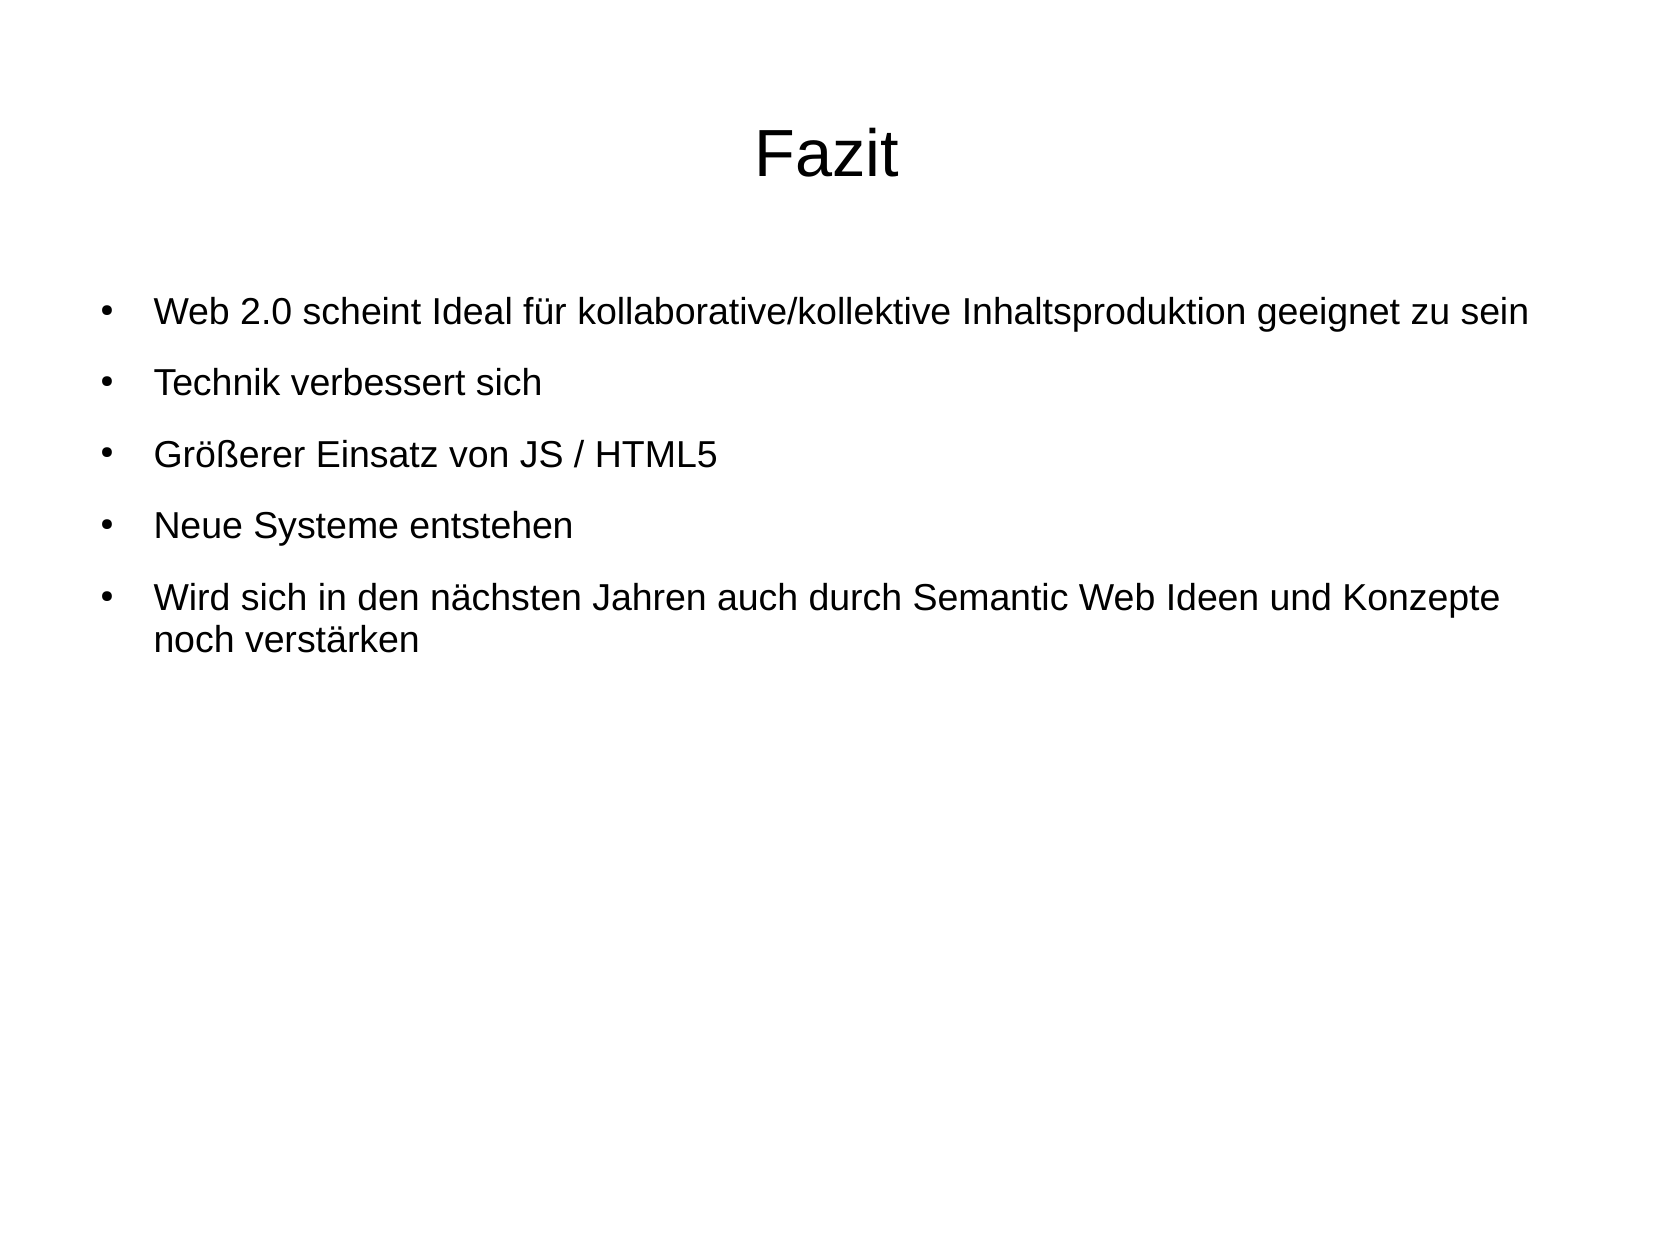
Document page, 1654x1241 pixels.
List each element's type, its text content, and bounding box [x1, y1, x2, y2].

title Fazit [82, 49, 1571, 257]
list Web 2.0 scheint Ideal für kollaborative/kollektive Inhaltsproduktion geeignet zu sein Technik verbessert sich Größerer Einsatz von JS / HTML5 Neue Systeme entstehen Wird sich in den nächsten Jahren auch durch Semantic Web Ideen und Konzepte noch verstärken [82, 290, 1571, 1109]
